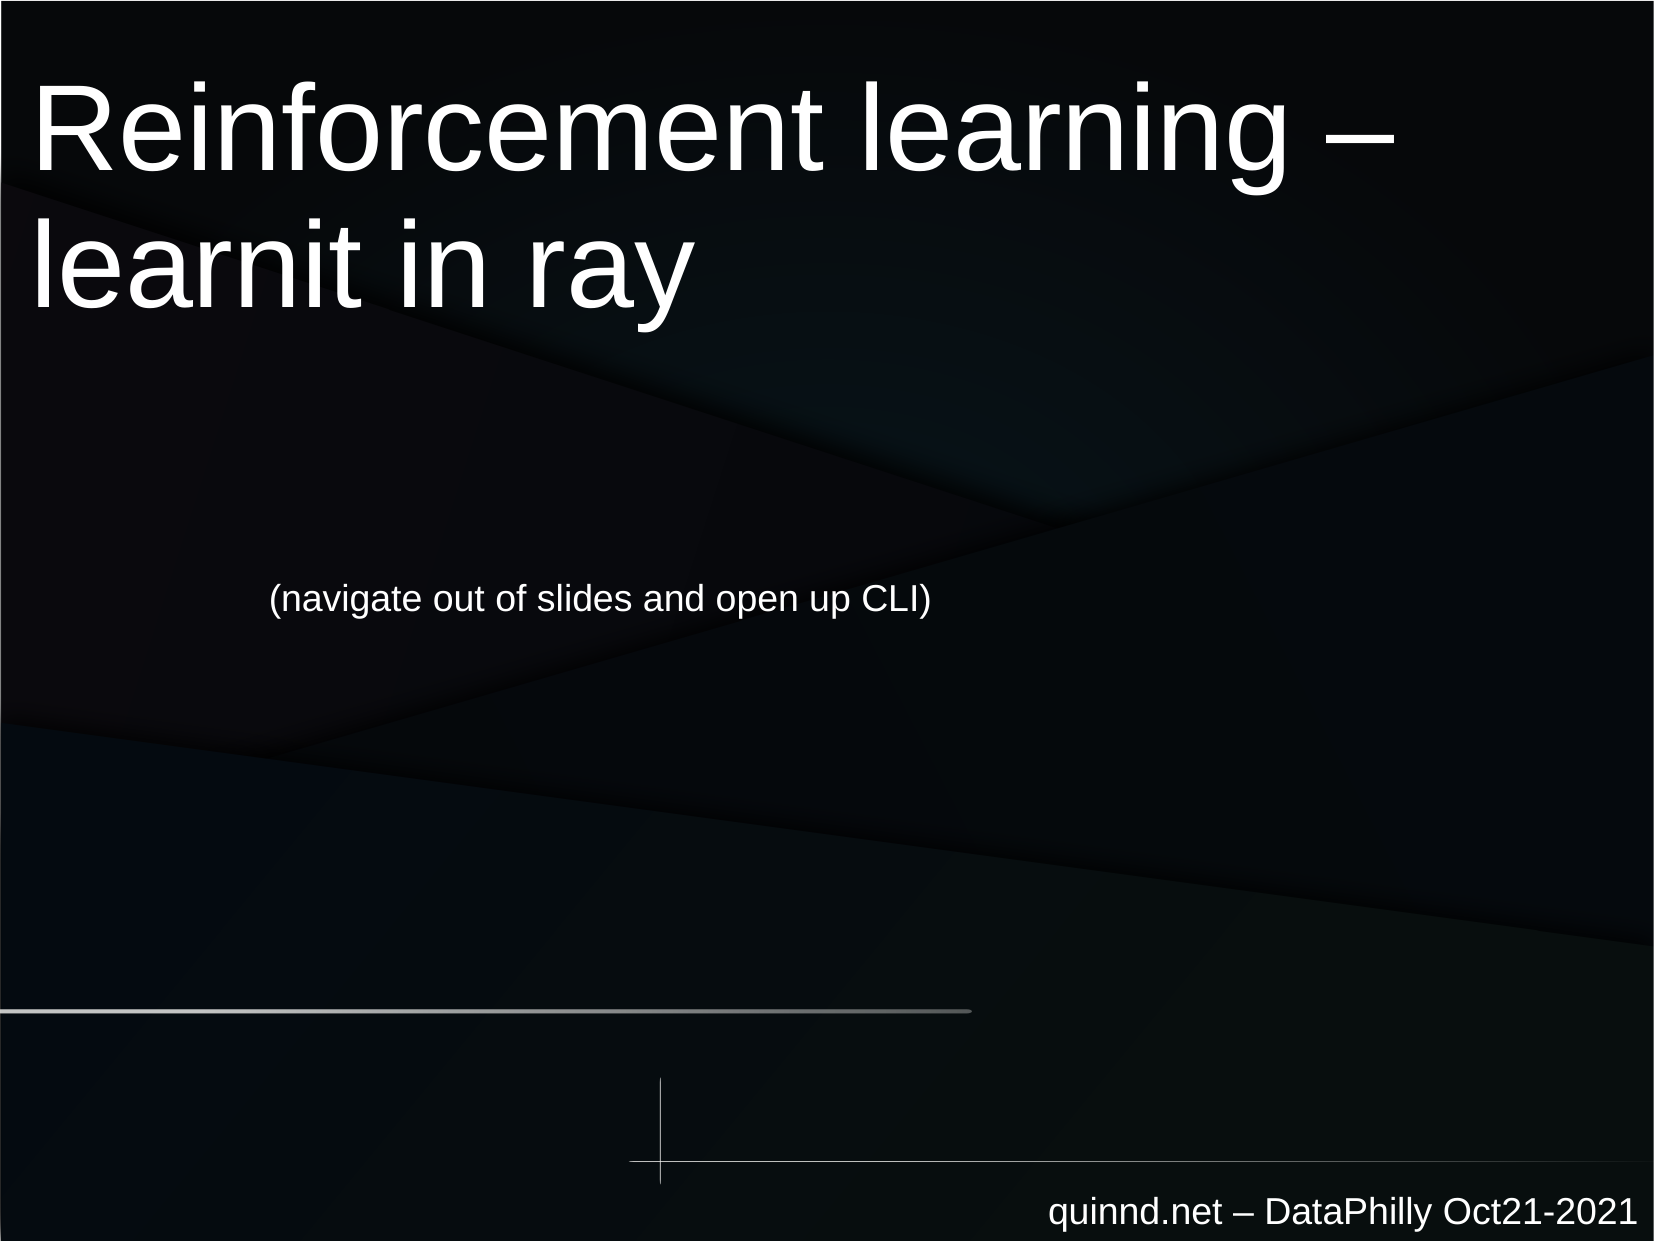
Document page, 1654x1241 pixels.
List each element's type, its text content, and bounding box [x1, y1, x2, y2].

title Reinforcement learning – learnit in ray [30, 60, 1507, 334]
text_box (navigate out of slides and open up CLI) [254, 570, 948, 627]
picture [0, 0, 1654, 1241]
